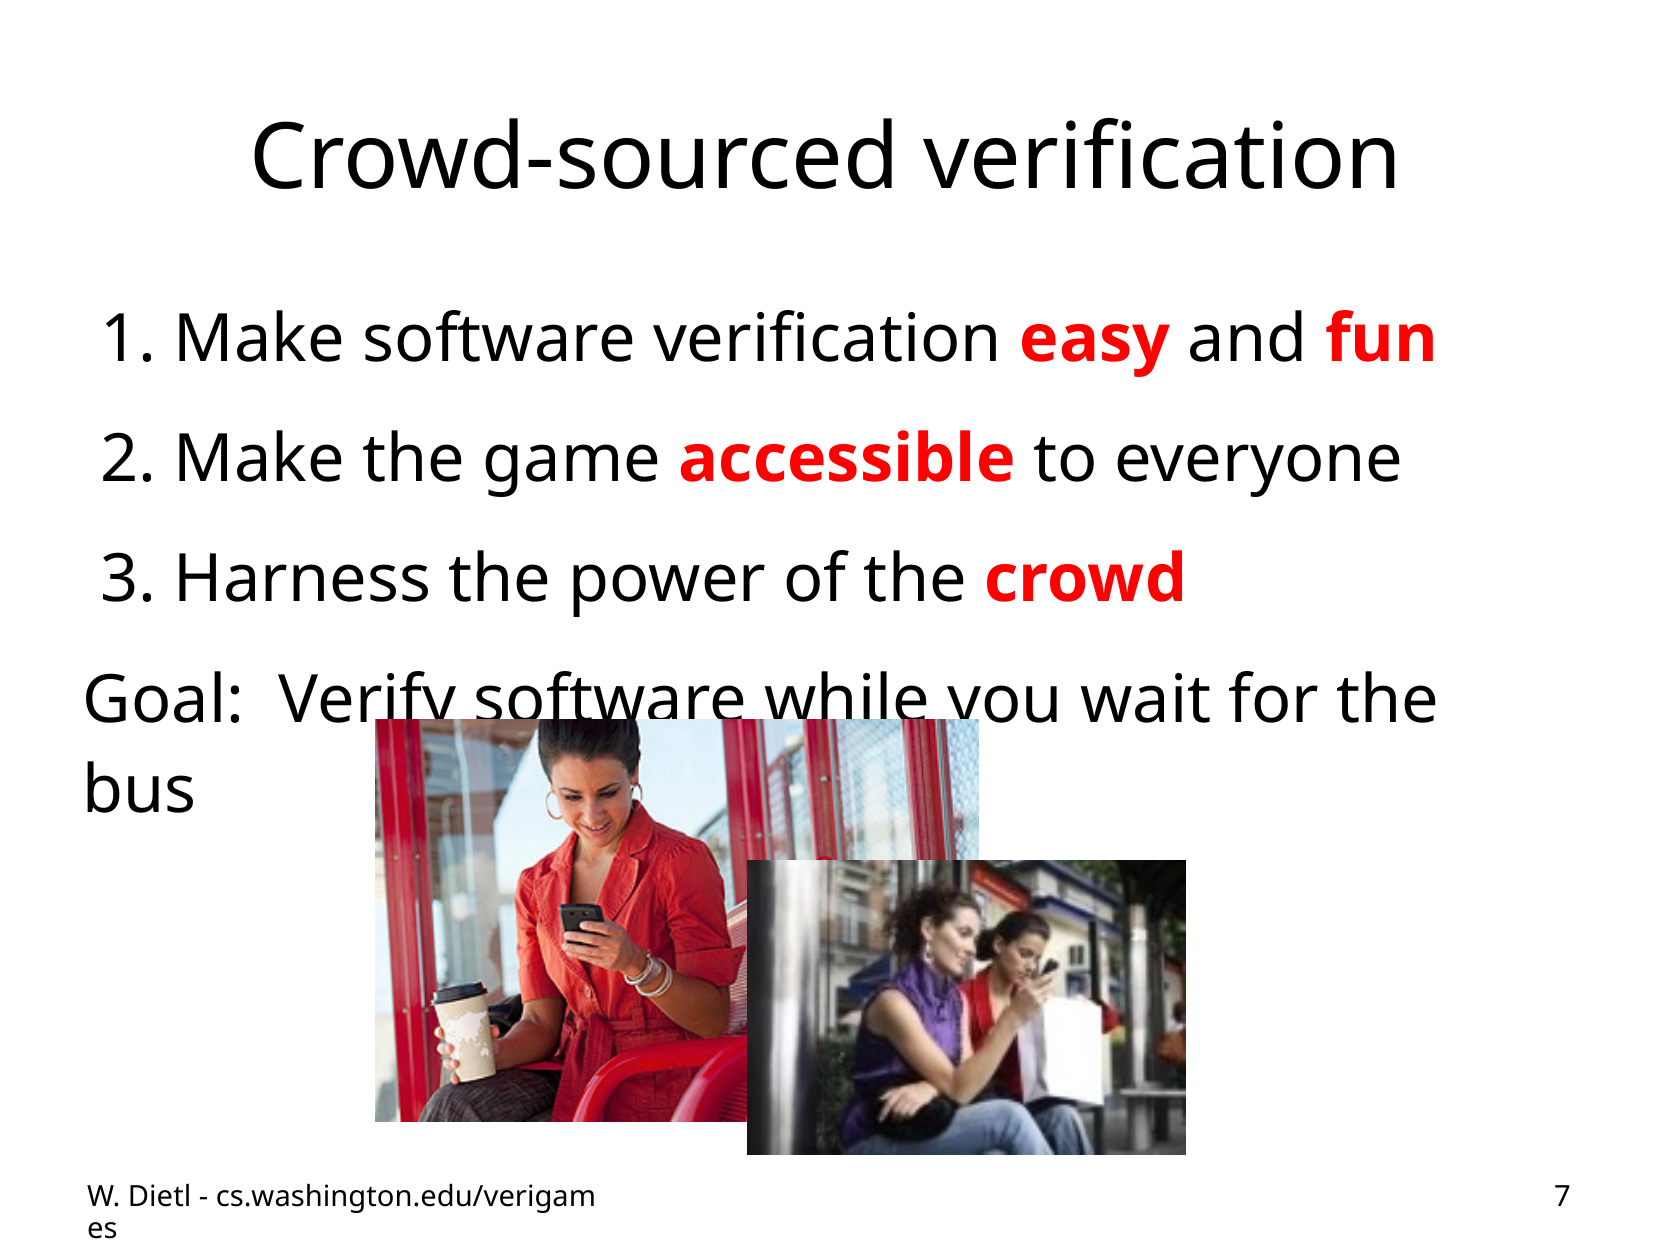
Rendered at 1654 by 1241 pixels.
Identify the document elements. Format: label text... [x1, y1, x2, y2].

list Make software verification easy and fun Make the game accessible to everyone Harness the power of the crowd Goal: Verify software while you wait for the bus [82, 290, 1571, 1109]
title Crowd-sourced verification [82, 49, 1571, 257]
picture [375, 719, 1186, 1156]
